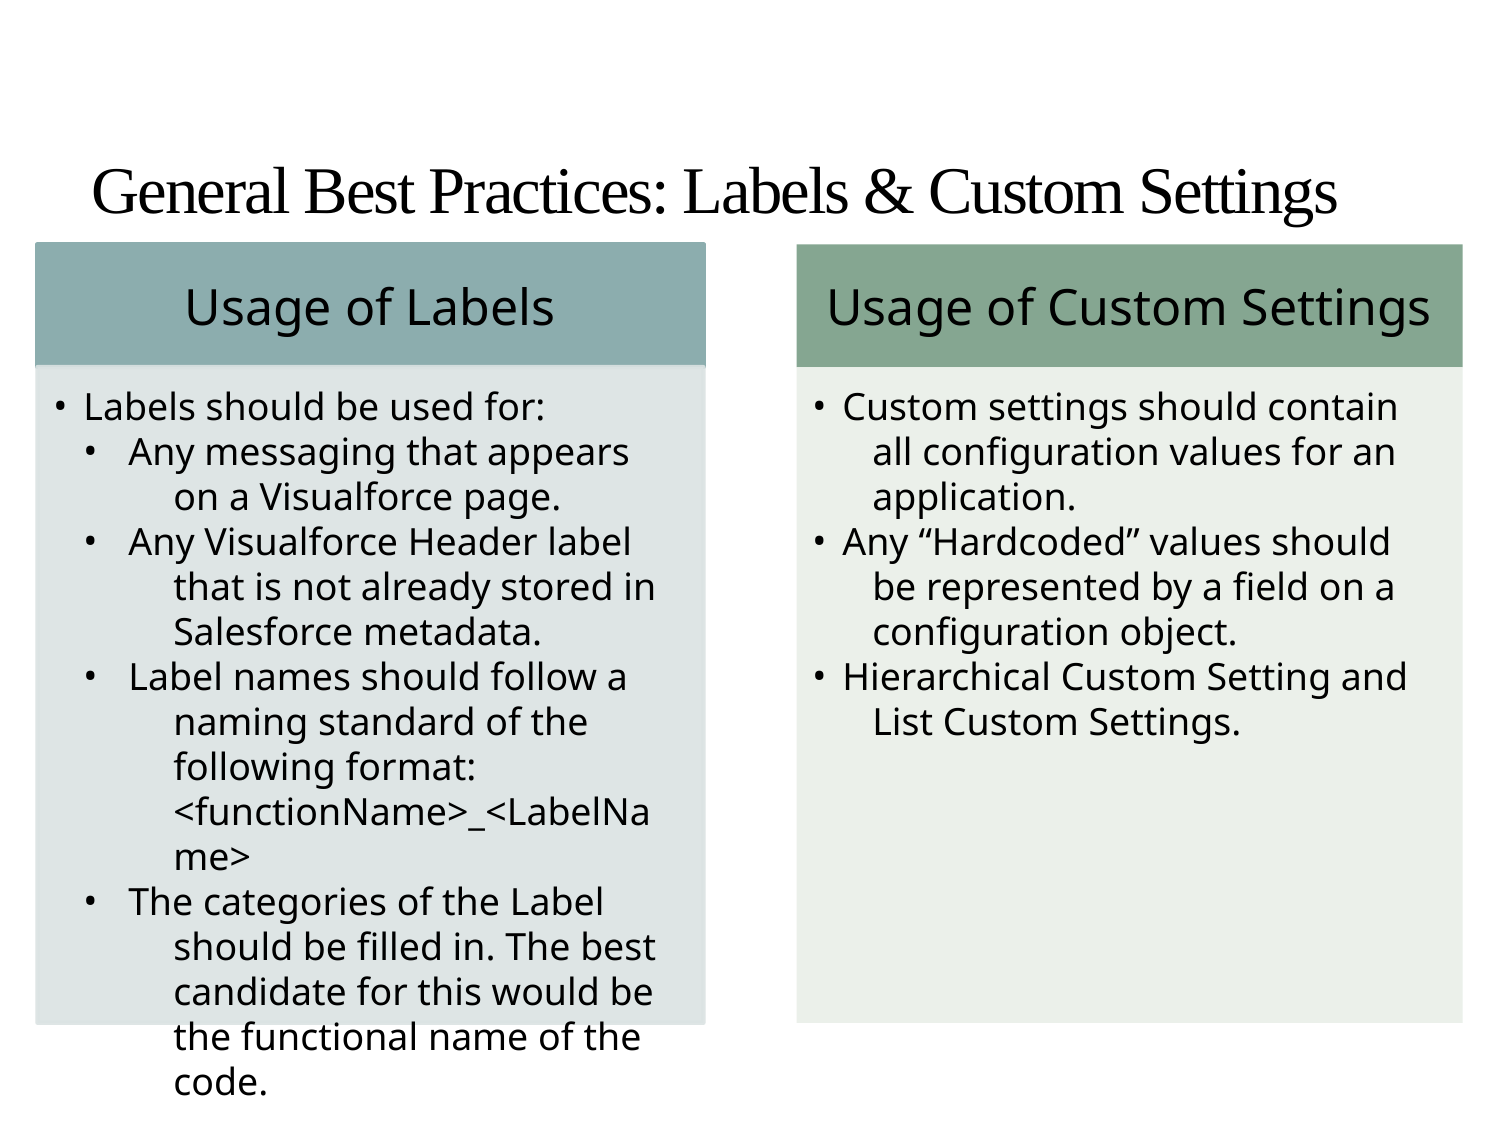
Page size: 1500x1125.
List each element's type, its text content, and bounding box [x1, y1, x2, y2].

text_box Usage of Custom Settings [796, 244, 1463, 367]
text_box Custom settings should contain all configuration values for an application. Any “Hardcoded” values should be represented by a field on a configuration object. Hierarchical Custom Setting and List Custom Settings. [796, 367, 1463, 1023]
text_box Usage of Labels [37, 244, 704, 367]
title General Best Practices: Labels & Custom Settings [76, 137, 1427, 238]
text_box [104, 889, 278, 961]
text_box Labels should be used for: Any messaging that appears on a Visualforce page. Any Visualforce Header label that is not already stored in Salesforce metadata. Label names should follow a naming standard of the following format: <functionName>_<LabelName> The categories of the Label should be filled in. The best candidate for this would be the functional name of the code. [37, 367, 704, 1023]
